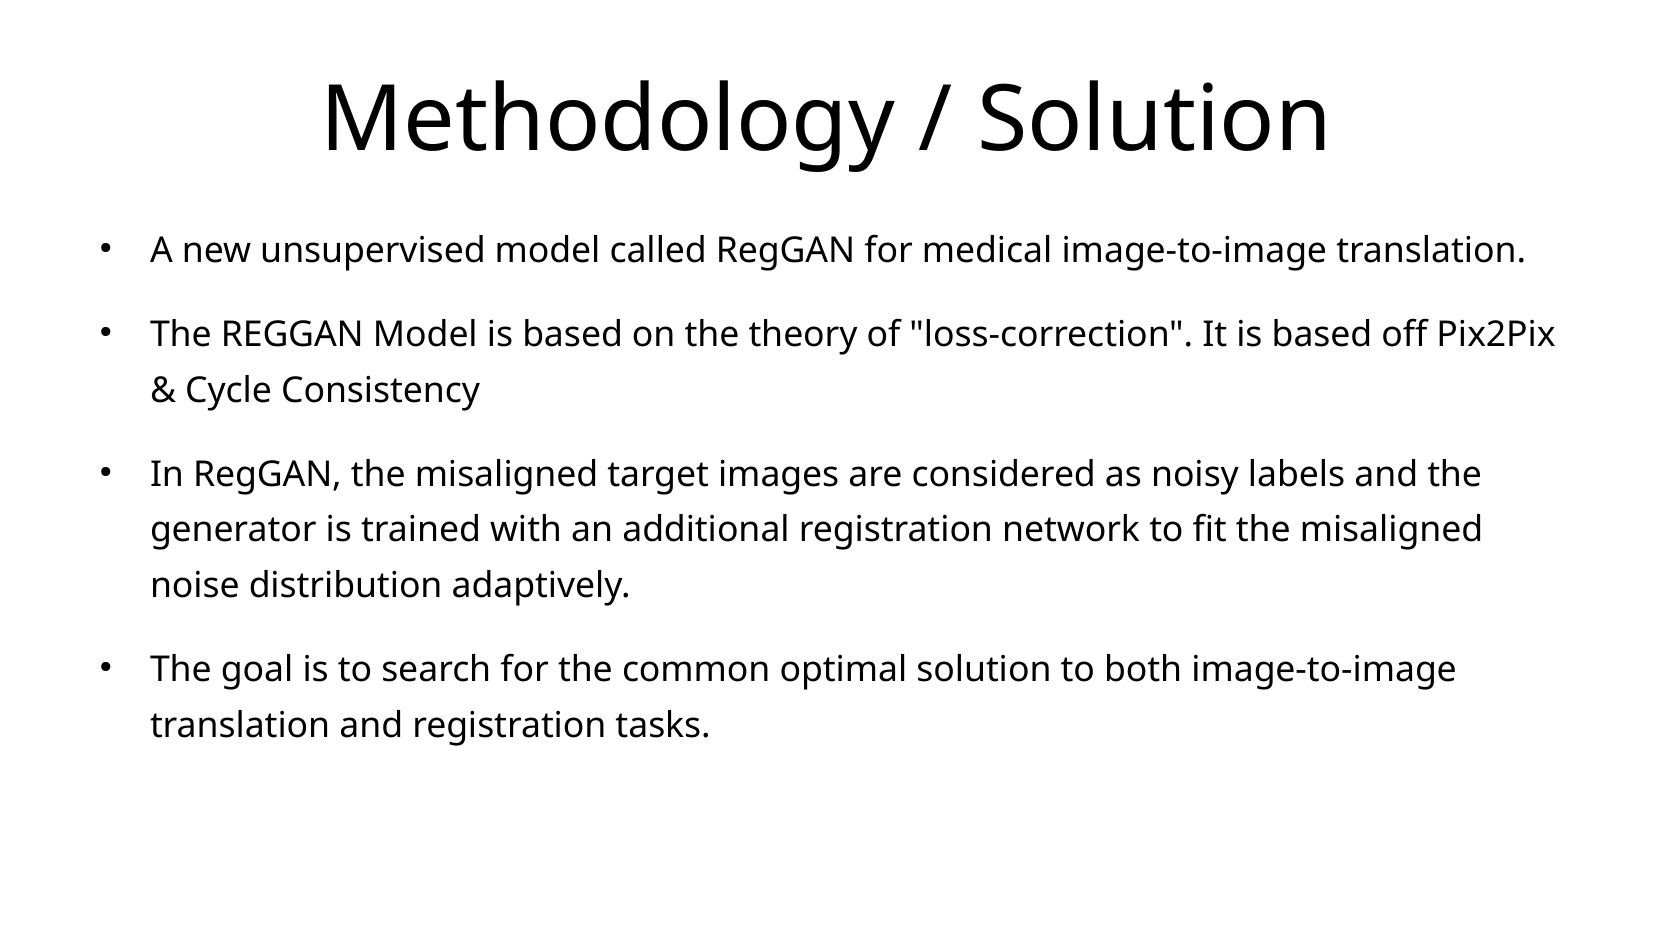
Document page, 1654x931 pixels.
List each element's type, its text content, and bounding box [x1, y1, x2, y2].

title Methodology / Solution [82, 37, 1571, 193]
list A new unsupervised model called RegGAN for medical image-to-image translation. The REGGAN Model is based on the theory of "loss-correction". It is based off Pix2Pix & Cycle Consistency In RegGAN, the misaligned target images are considered as noisy labels and the generator is trained with an additional registration network to fit the misaligned noise distribution adaptively. The goal is to search for the common optimal solution to both image-to-image translation and registration tasks. [82, 217, 1571, 758]
